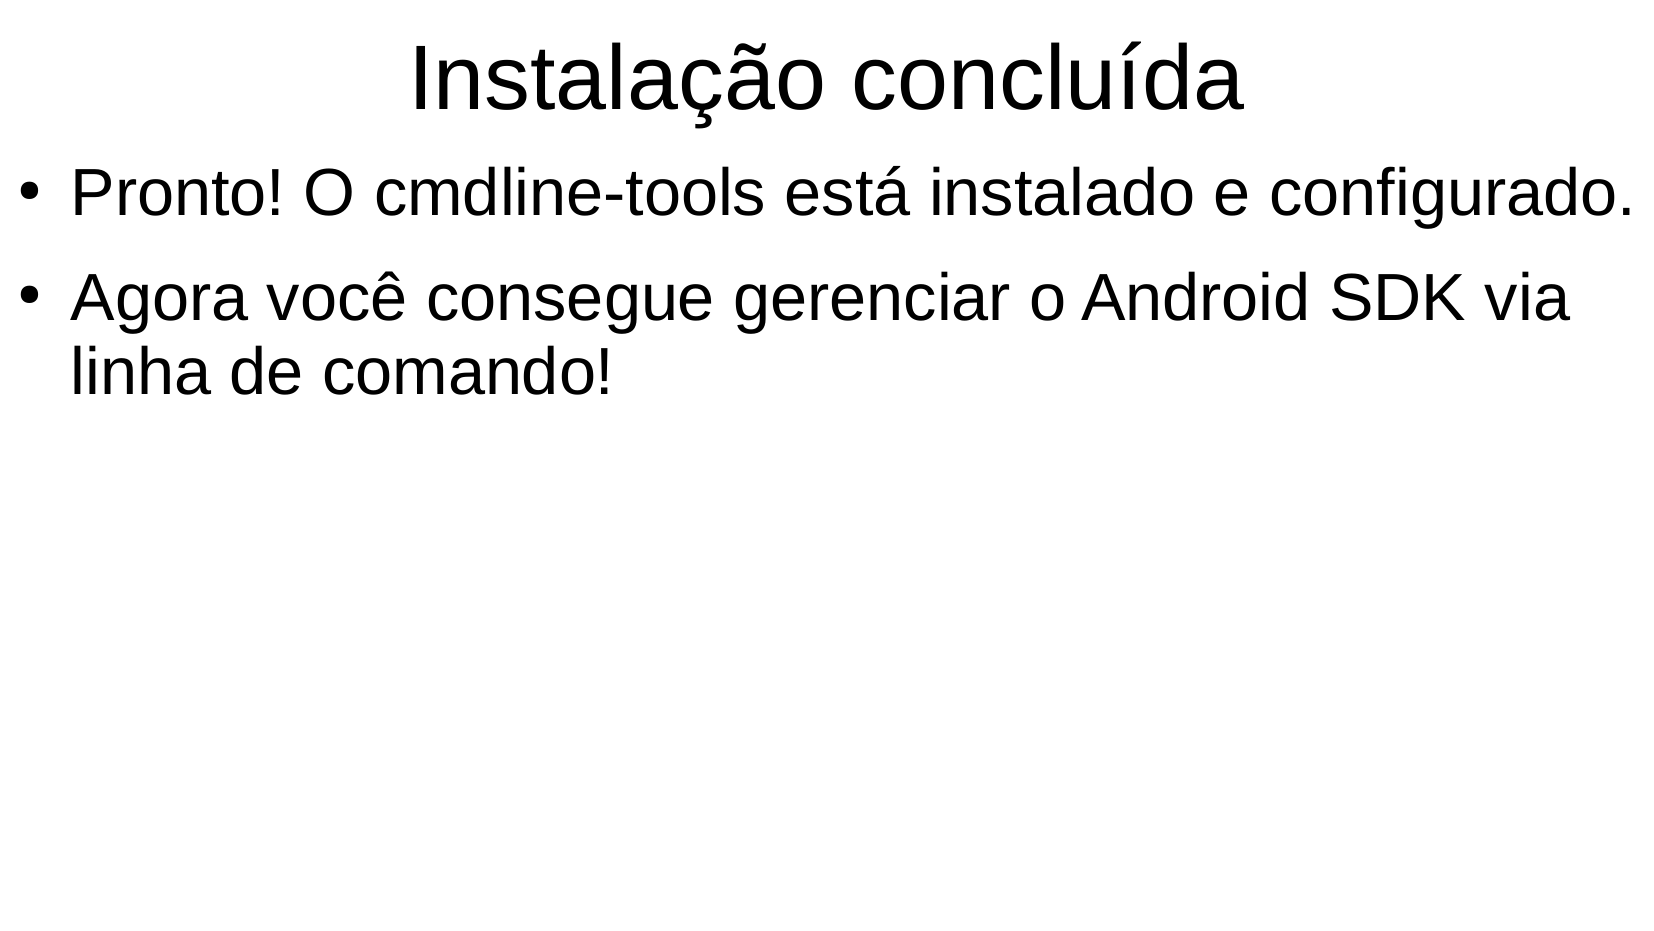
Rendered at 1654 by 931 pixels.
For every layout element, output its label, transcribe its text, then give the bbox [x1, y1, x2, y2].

list Pronto! O cmdline-tools está instalado e configurado. Agora você consegue gerenciar o Android SDK via linha de comando! [0, 155, 1654, 867]
title Instalação concluída [0, 0, 1654, 155]
